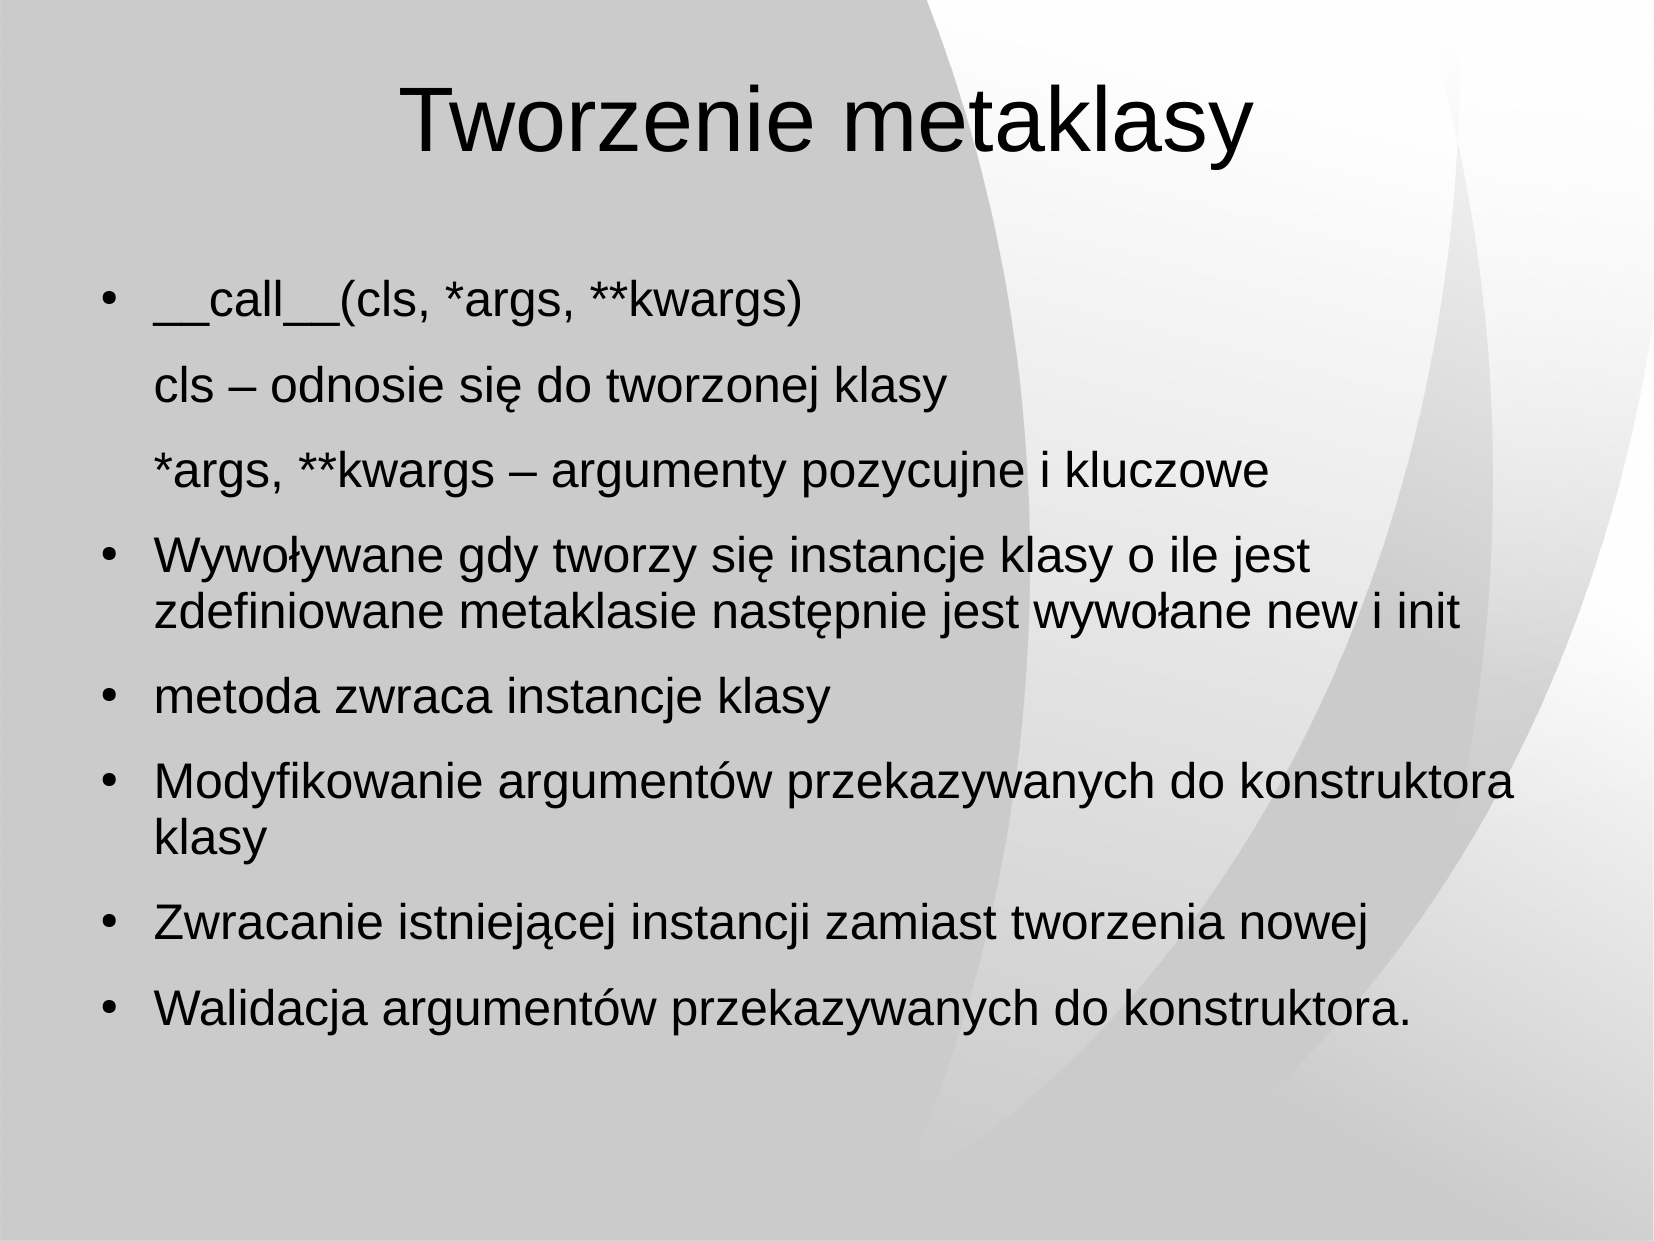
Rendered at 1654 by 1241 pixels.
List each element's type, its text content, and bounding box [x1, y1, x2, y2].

picture [0, 0, 1654, 1241]
title Tworzenie metaklasy [82, 49, 1571, 189]
list __call__(cls, *args, **kwargs) cls – odnosie się do tworzonej klasy *args, **kwargs – argumenty pozycujne i kluczowe Wywoływane gdy tworzy się instancje klasy o ile jest zdefiniowane metaklasie następnie jest wywołane new i init metoda zwraca instancje klasy Modyfikowanie argumentów przekazywanych do konstruktora klasy Zwracanie istniejącej instancji zamiast tworzenia nowej Walidacja argumentów przekazywanych do konstruktora. [82, 271, 1571, 1111]
